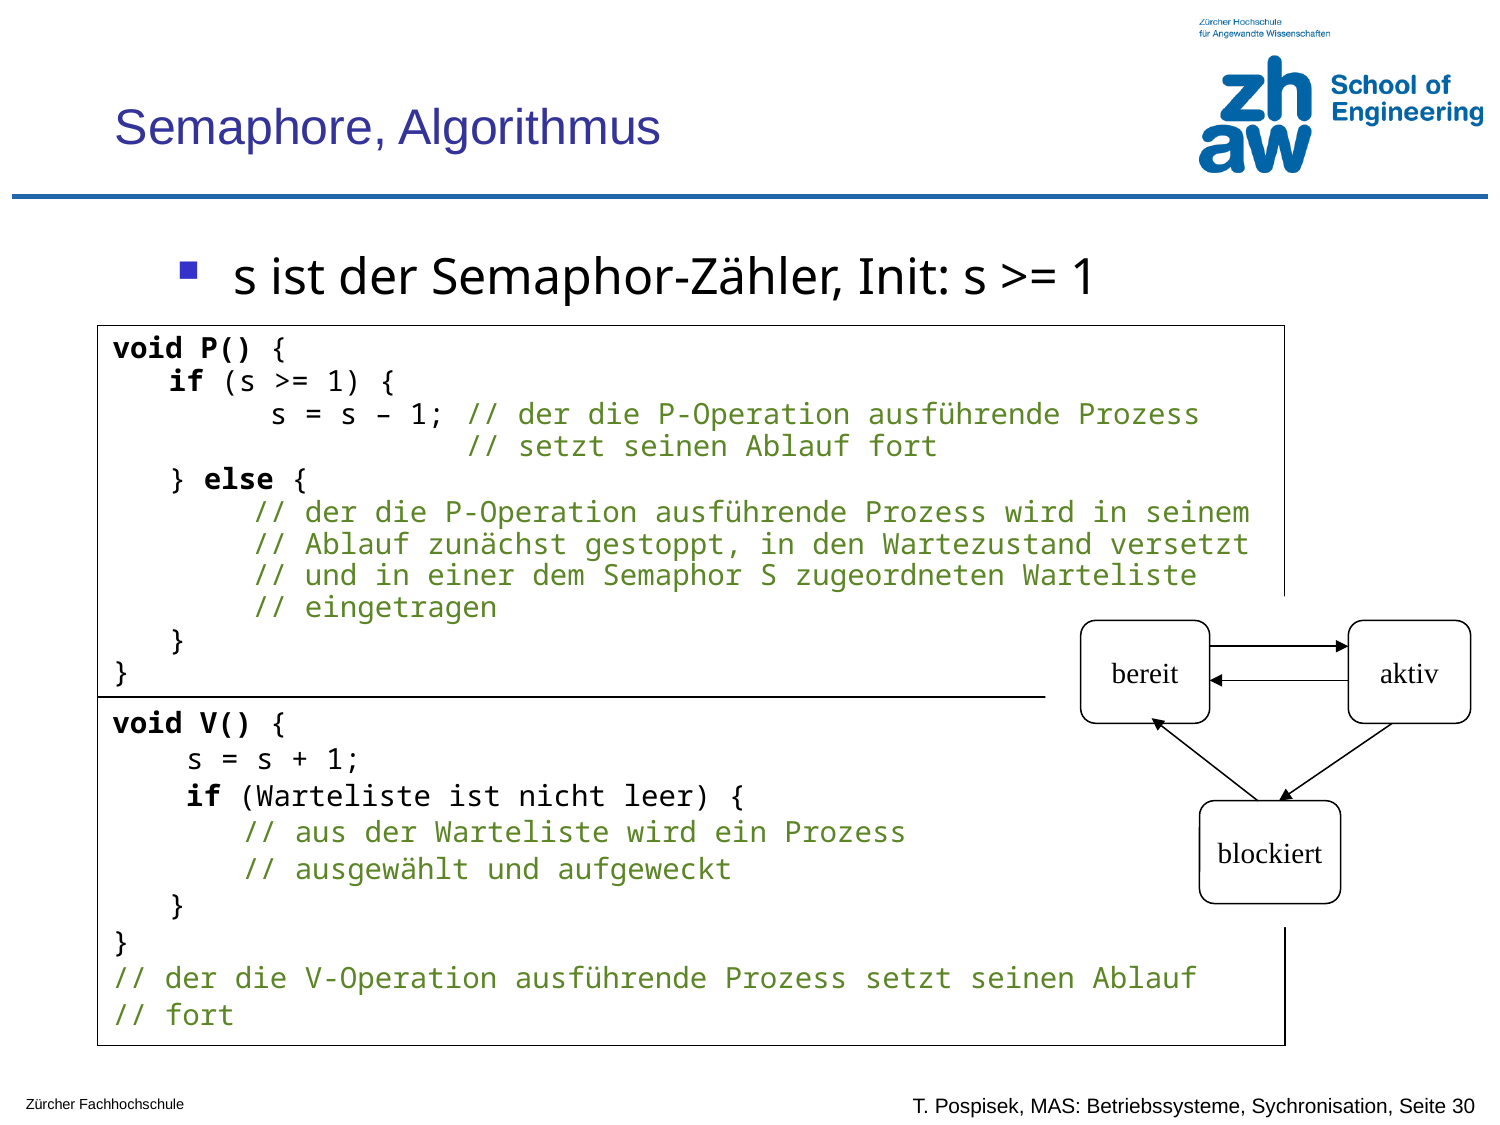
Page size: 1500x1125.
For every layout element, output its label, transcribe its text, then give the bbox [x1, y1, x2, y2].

text_box blockiert [1199, 800, 1341, 904]
text_box void V() { s = s + 1; if (Warteliste ist nicht leer) { // aus der Warteliste wird ein Prozess // ausgewählt und aufgeweckt } } // der die V-Operation ausführende Prozess setzt seinen Ablauf // fort [97, 696, 1285, 1046]
text_box s ist der Semaphor-Zähler, Init: s >= 1 [162, 237, 1438, 313]
text_box aktiv [1348, 620, 1471, 724]
text_box [1210, 647, 1348, 680]
picture [1199, 19, 1483, 173]
text_box [1163, 681, 1388, 800]
text_box bereit [1080, 620, 1210, 724]
list void P() { if (s >= 1) { s = s – 1; // der die P-Operation ausführende Prozess // setzt seinen Ablauf fort } else { // der die P-Operation ausführende Prozess wird in seinem // Ablauf zunächst gestoppt, in den Wartezustand versetzt // und in einer dem Semaphor S zugeordneten Warteliste // eingetragen } } [97, 325, 1285, 696]
text_box [1045, 596, 1459, 928]
title Semaphore, Algorithmus [99, 50, 1379, 163]
